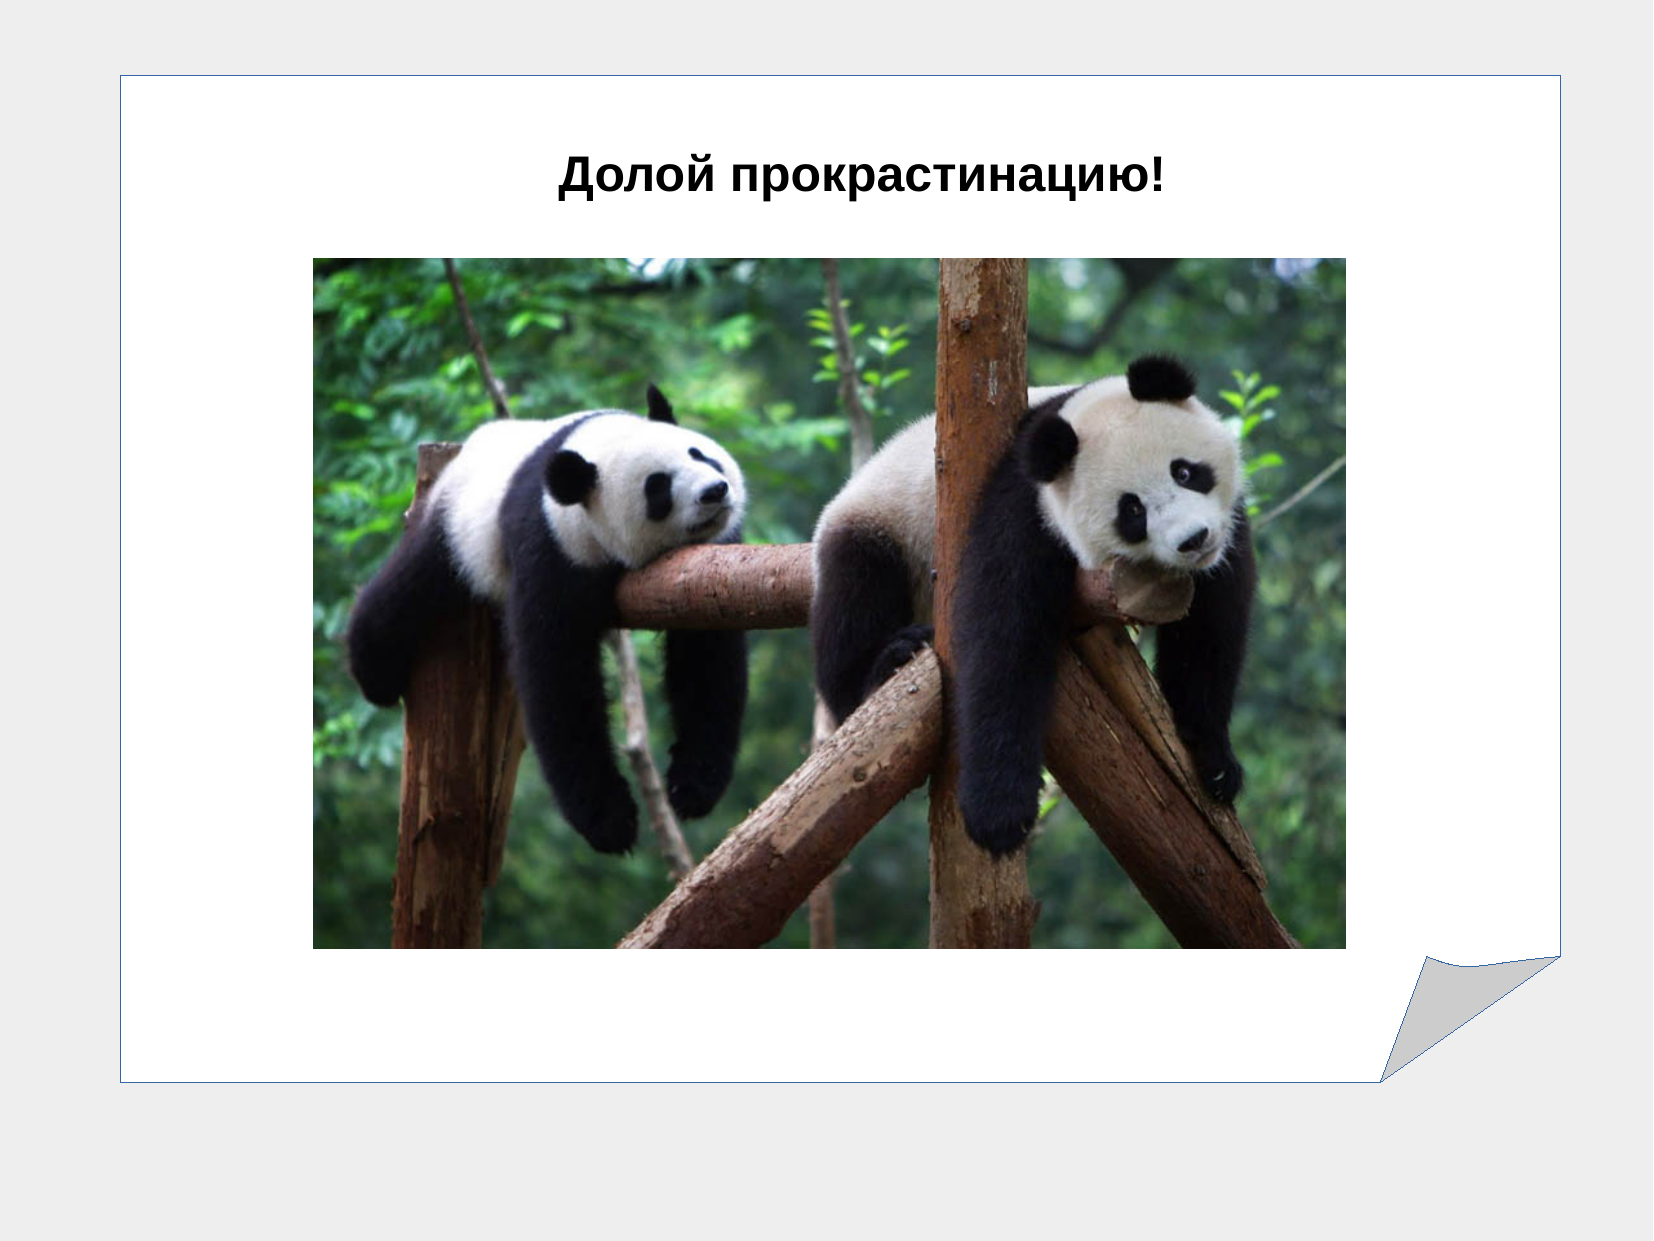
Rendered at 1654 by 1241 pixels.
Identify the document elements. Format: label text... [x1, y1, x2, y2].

subtitle Долой прокрастинацию! [240, 145, 1486, 1001]
picture [313, 258, 1346, 949]
text_box [120, 75, 1561, 1083]
